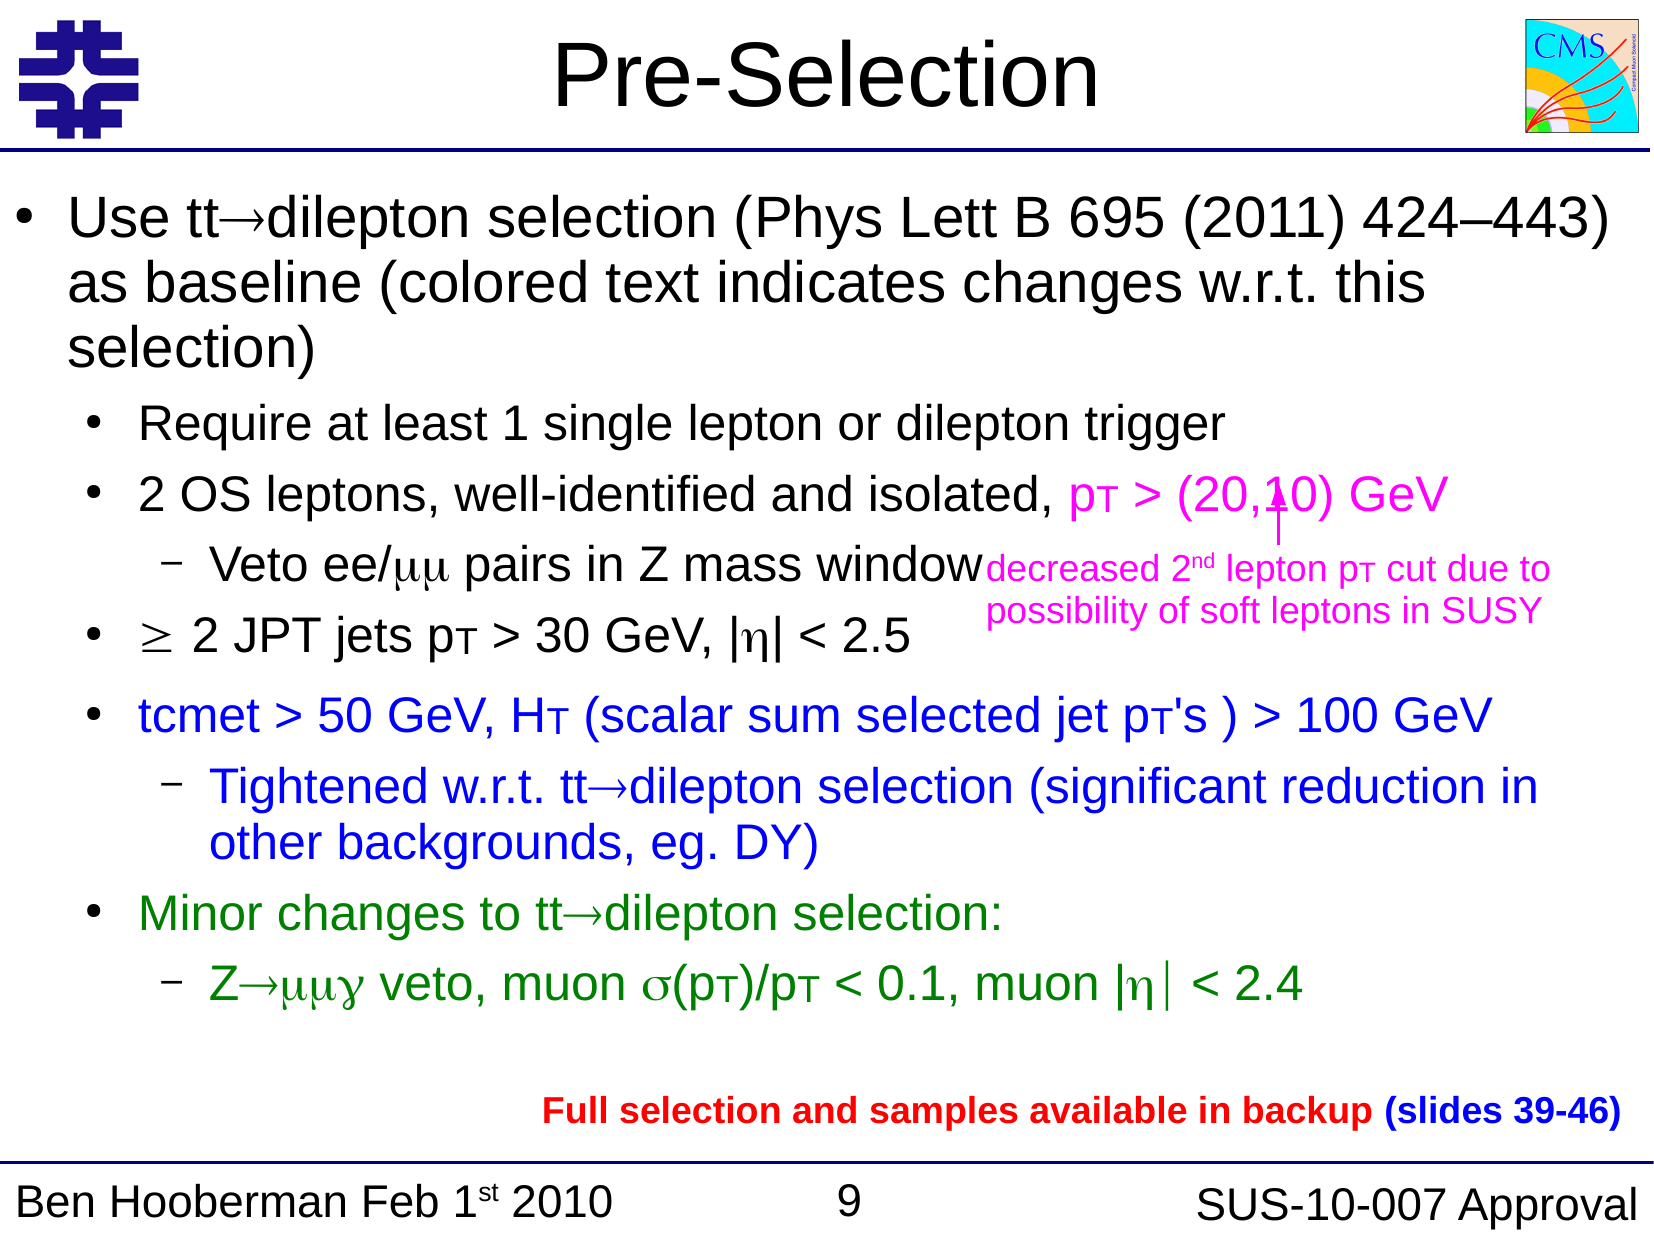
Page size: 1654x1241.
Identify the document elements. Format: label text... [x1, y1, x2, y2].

list Use ttdilepton selection (Phys Lett B 695 (2011) 424–443) as baseline (colored text indicates changes w.r.t. this selection) Require at least 1 single lepton or dilepton trigger 2 OS leptons, well-identified and isolated, pT > (20,10) GeV Veto ee/mm pairs in Z mass window  2 JPT jets pT > 30 GeV, || < 2.5 tcmet > 50 GeV, HT (scalar sum selected jet pT's ) > 100 GeV Tightened w.r.t. ttdilepton selection (significant reduction in other backgrounds, eg. DY) Minor changes to ttdilepton selection: Zmmg veto, muon s(pT)/pT < 0.1, muon || < 2.4 [0, 184, 1641, 1090]
title Pre-Selection [0, 7, 1654, 143]
text_box Full selection and samples available in backup (slides 39-46) [460, 1082, 1654, 1146]
text_box decreased 2nd lepton pT cut due to possibility of soft leptons in SUSY [970, 539, 1609, 655]
